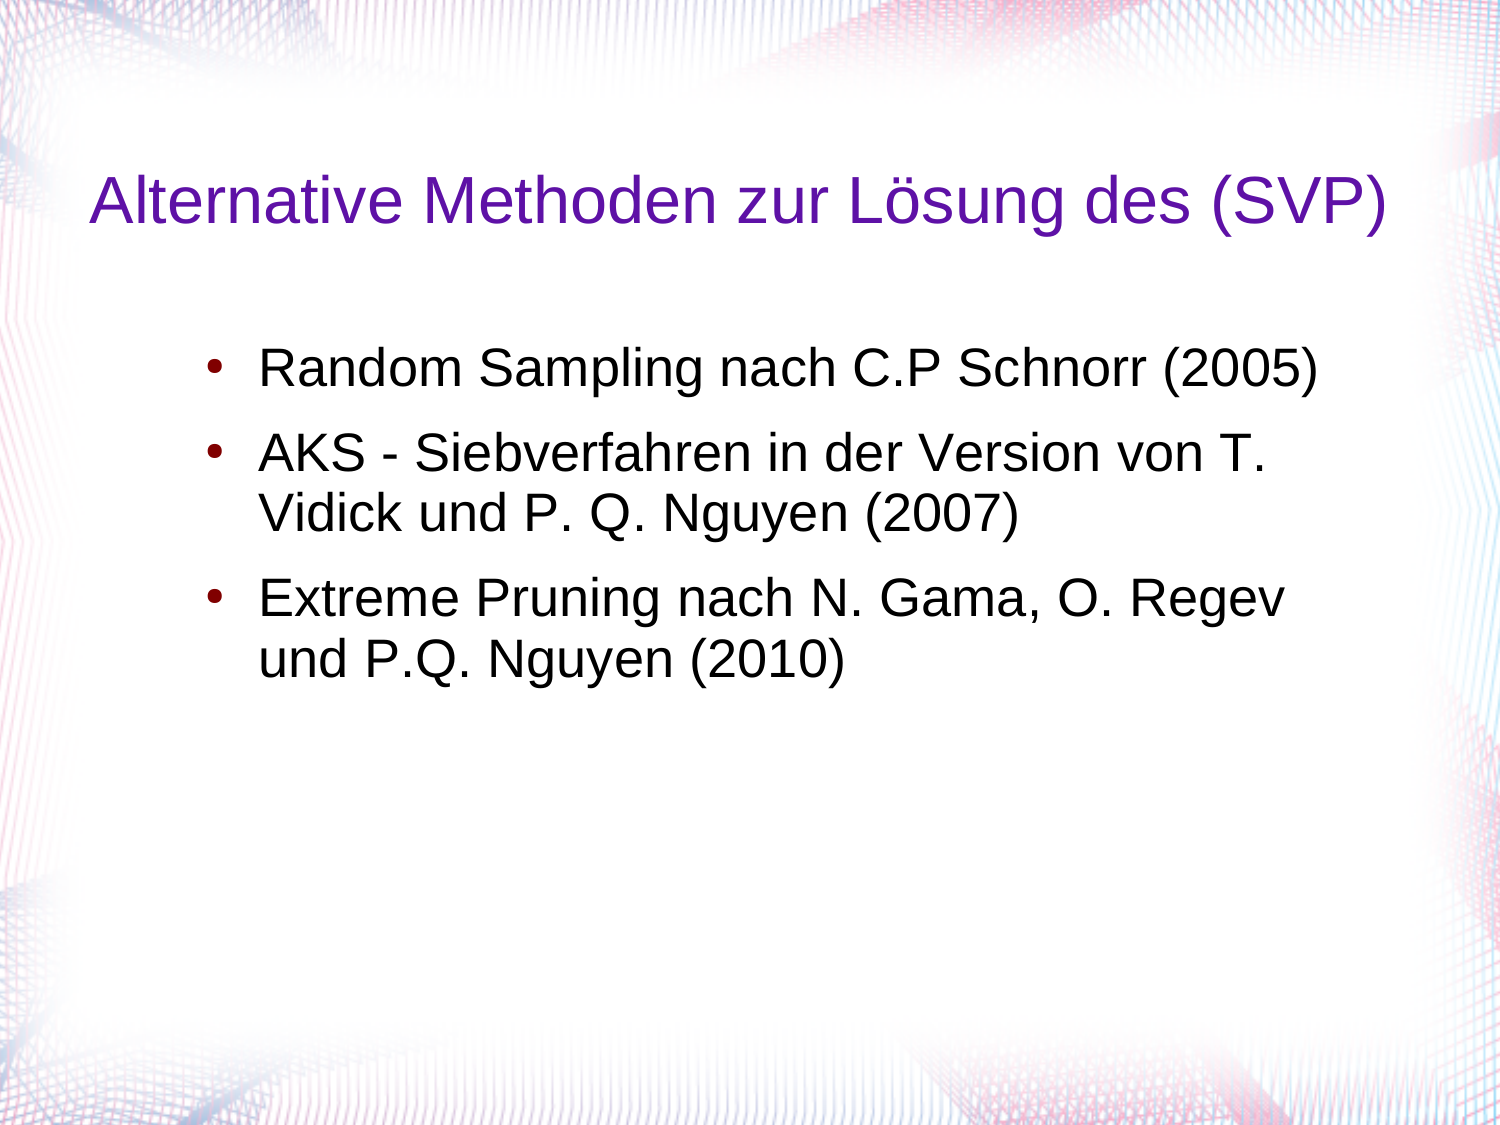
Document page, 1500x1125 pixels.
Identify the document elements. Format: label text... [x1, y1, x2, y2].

list Random Sampling nach C.P Schnorr (2005) AKS - Siebverfahren in der Version von T. Vidick und P. Q. Nguyen (2007) Extreme Pruning nach N. Gama, O. Regev und P.Q. Nguyen (2010) [187, 337, 1351, 689]
picture [0, 0, 1500, 1125]
text_box Alternative Methoden zur Lösung des (SVP) [75, 149, 1426, 245]
